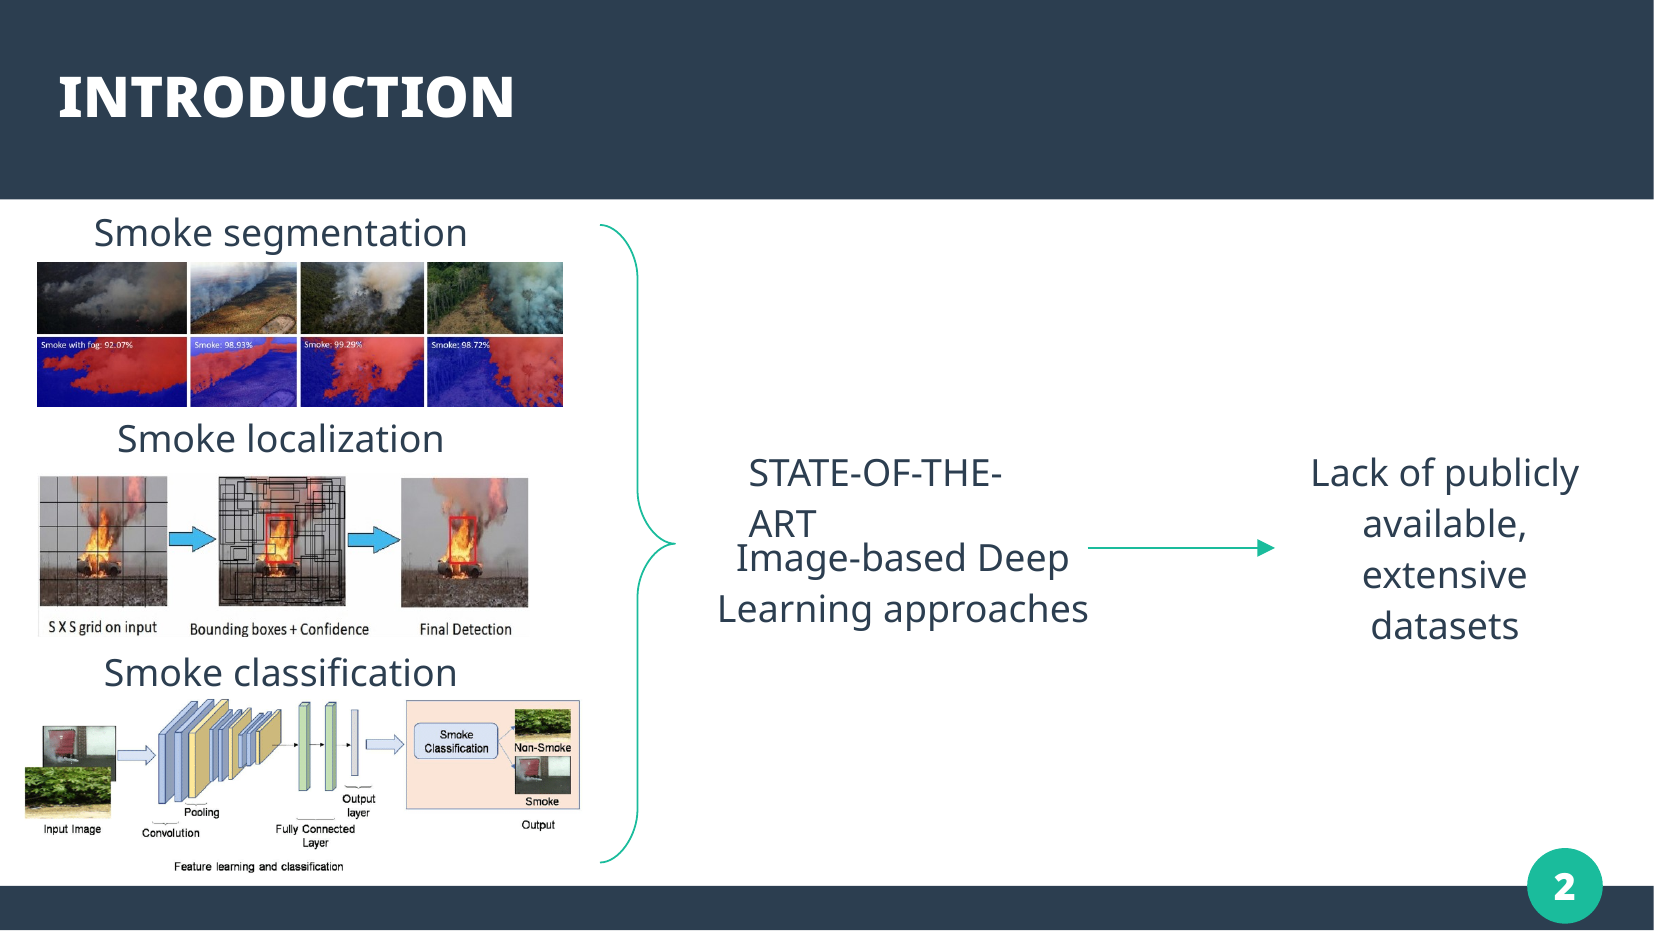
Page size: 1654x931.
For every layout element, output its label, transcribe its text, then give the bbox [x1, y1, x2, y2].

picture [37, 262, 563, 407]
text_box Image-based Deep Learning approaches [678, 528, 1129, 638]
picture [21, 695, 585, 879]
text_box Smoke segmentation [75, 200, 488, 263]
text_box Lack of publicly available, extensive datasets [1276, 457, 1614, 641]
picture [37, 473, 532, 637]
text_box Smoke localization [75, 406, 488, 469]
text_box STATE-OF-THE-ART [733, 447, 1072, 528]
title INTRODUCTION [59, 37, 1595, 156]
text_box Smoke classification [75, 641, 488, 695]
